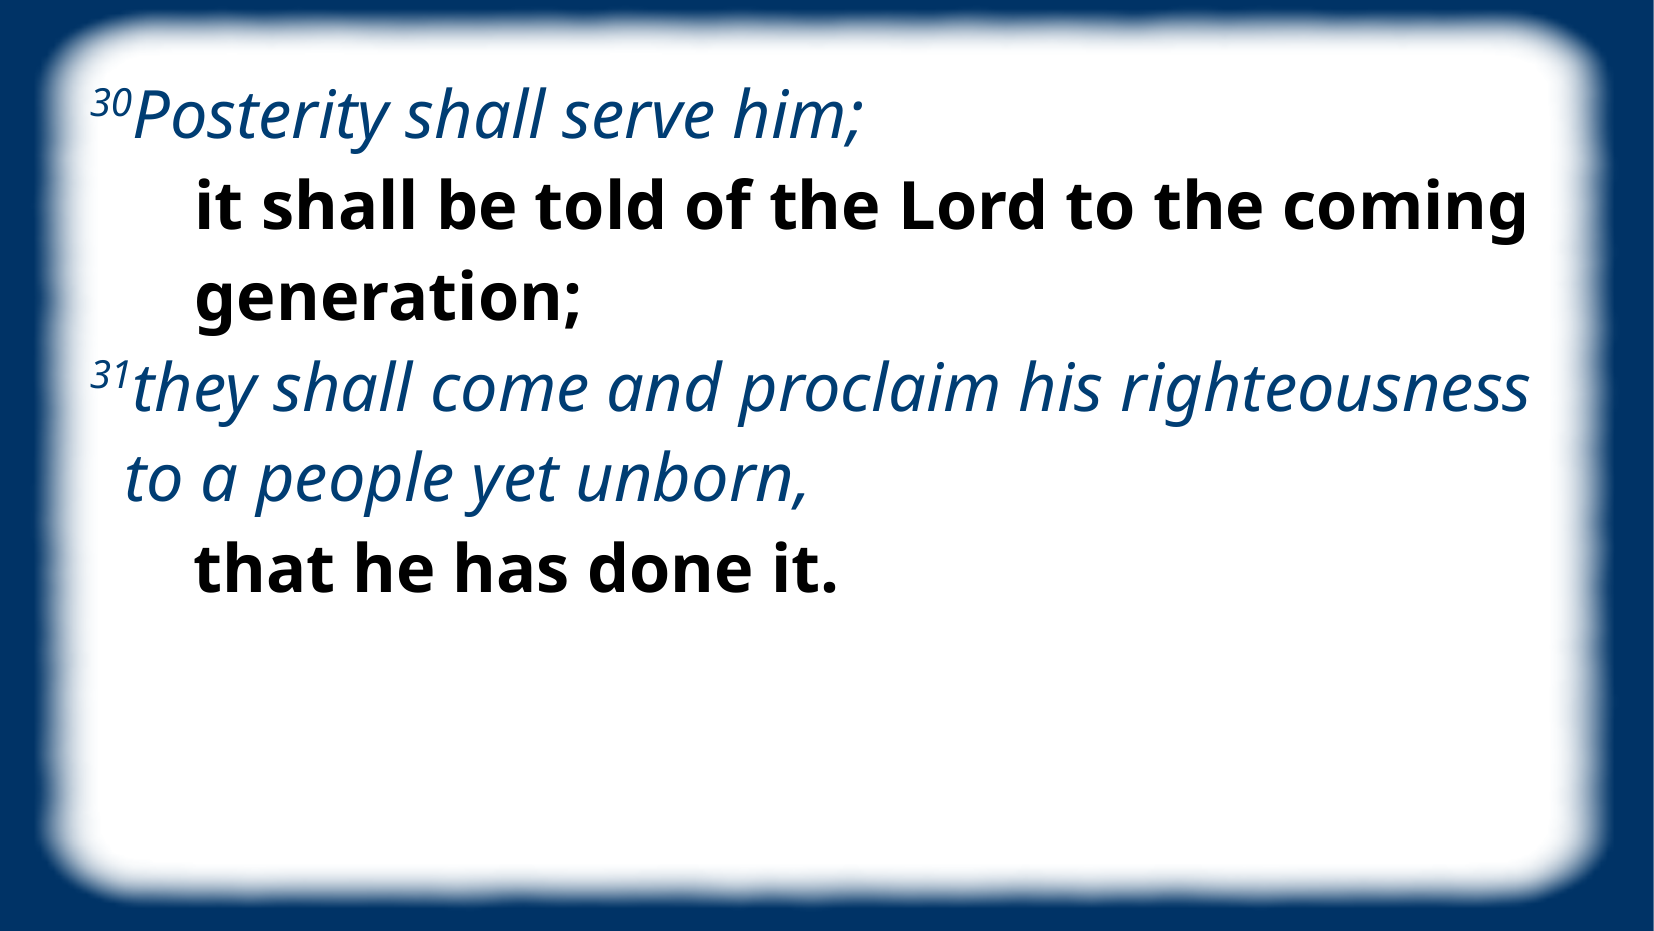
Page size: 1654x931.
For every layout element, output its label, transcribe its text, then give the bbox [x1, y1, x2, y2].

text_box 30Posterity shall serve him; it shall be told of the Lord to the coming generation; 31they shall come and proclaim his righteousness to a people yet unborn, that he has done it. [75, 60, 1576, 631]
picture [0, 0, 1654, 931]
